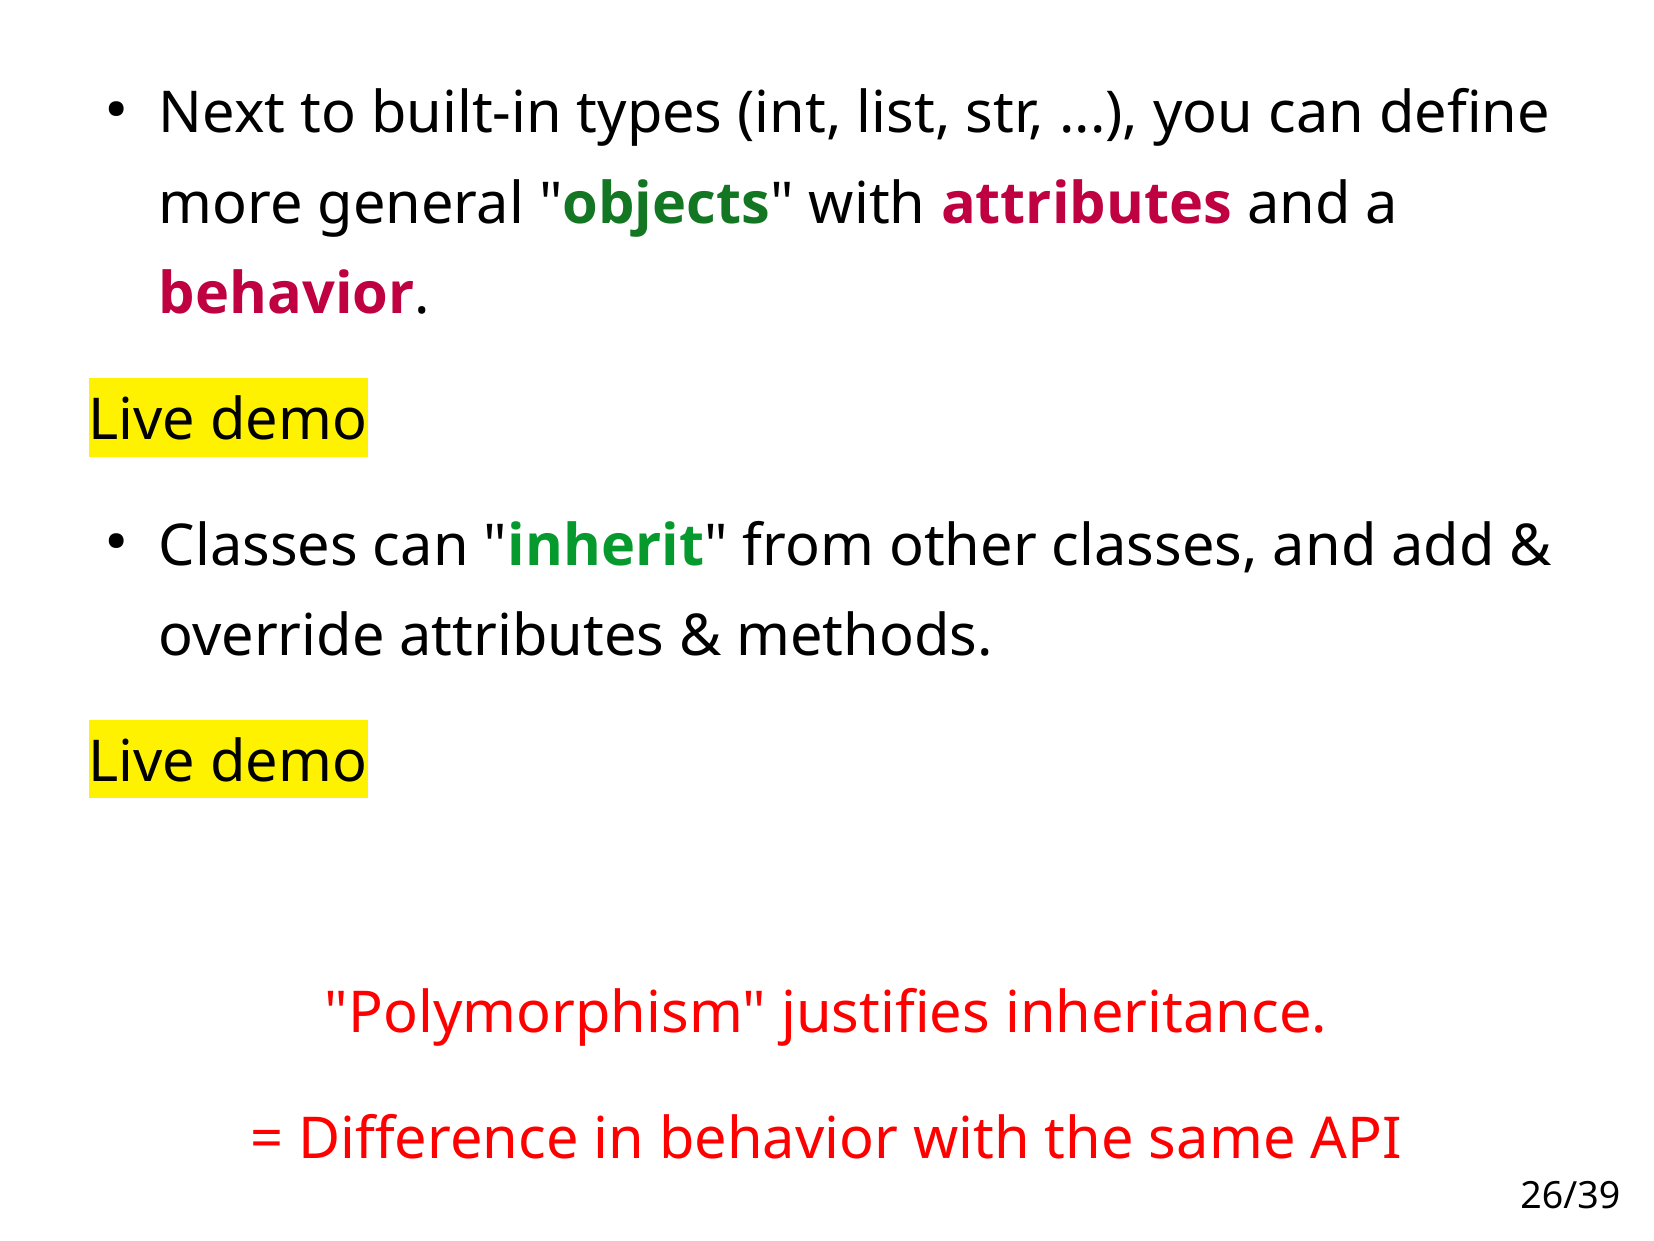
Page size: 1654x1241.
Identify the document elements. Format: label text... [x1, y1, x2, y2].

list Next to built-in types (int, list, str, ...), you can define more general "objects" with attributes and a behavior. Live demo Classes can "inherit" from other classes, and add & override attributes & methods. Live demo "Polymorphism" justifies inheritance. = Difference in behavior with the same API [0, 0, 1654, 1241]
